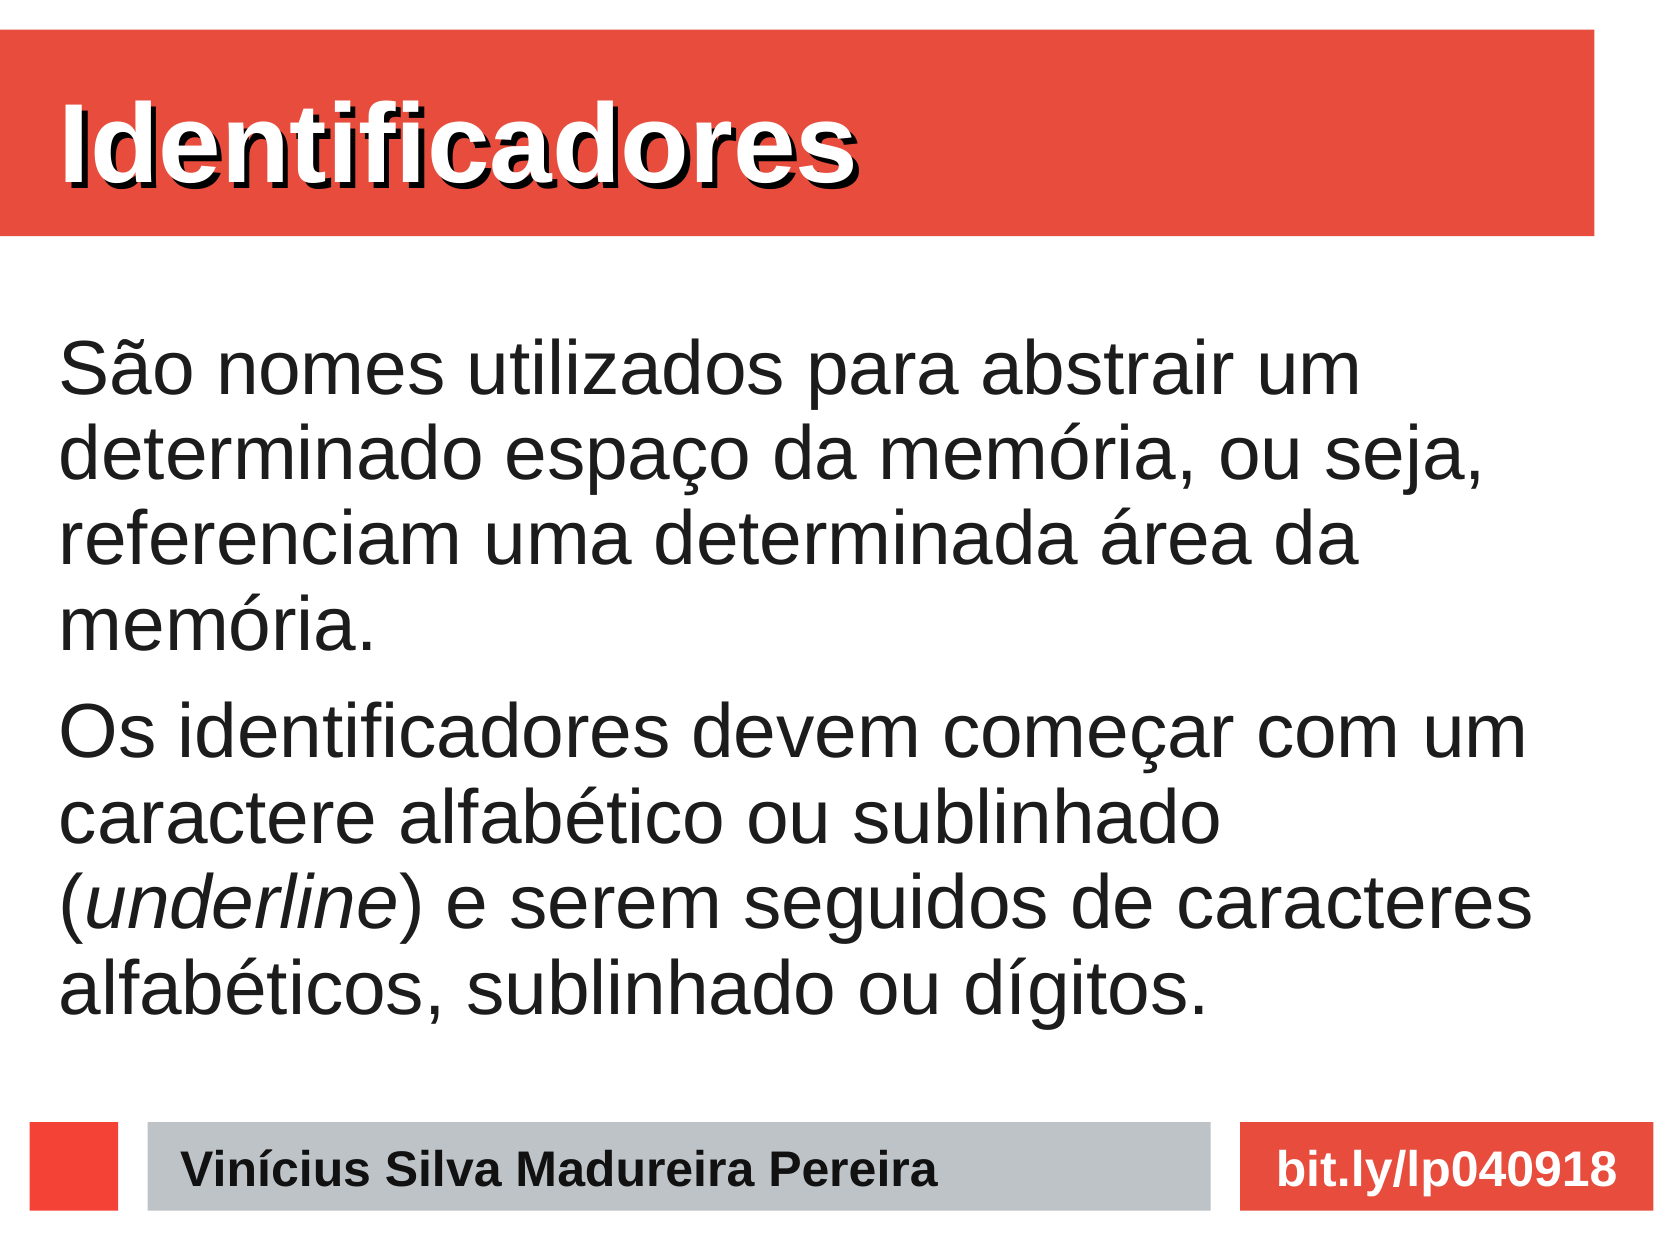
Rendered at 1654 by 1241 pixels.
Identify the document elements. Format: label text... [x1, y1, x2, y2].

title Identificadores [59, 59, 1595, 207]
list São nomes utilizados para abstrair um determinado espaço da memória, ou seja, referenciam uma determinada área da memória. Os identificadores devem começar com um caractere alfabético ou sublinhado (underline) e serem seguidos de caracteres alfabéticos, sublinhado ou dígitos. [59, 324, 1565, 1093]
text_box bit.ly/lp040918 [1228, 1133, 1654, 1205]
text_box Vinícius Silva Madureira Pereira [165, 1133, 1170, 1205]
